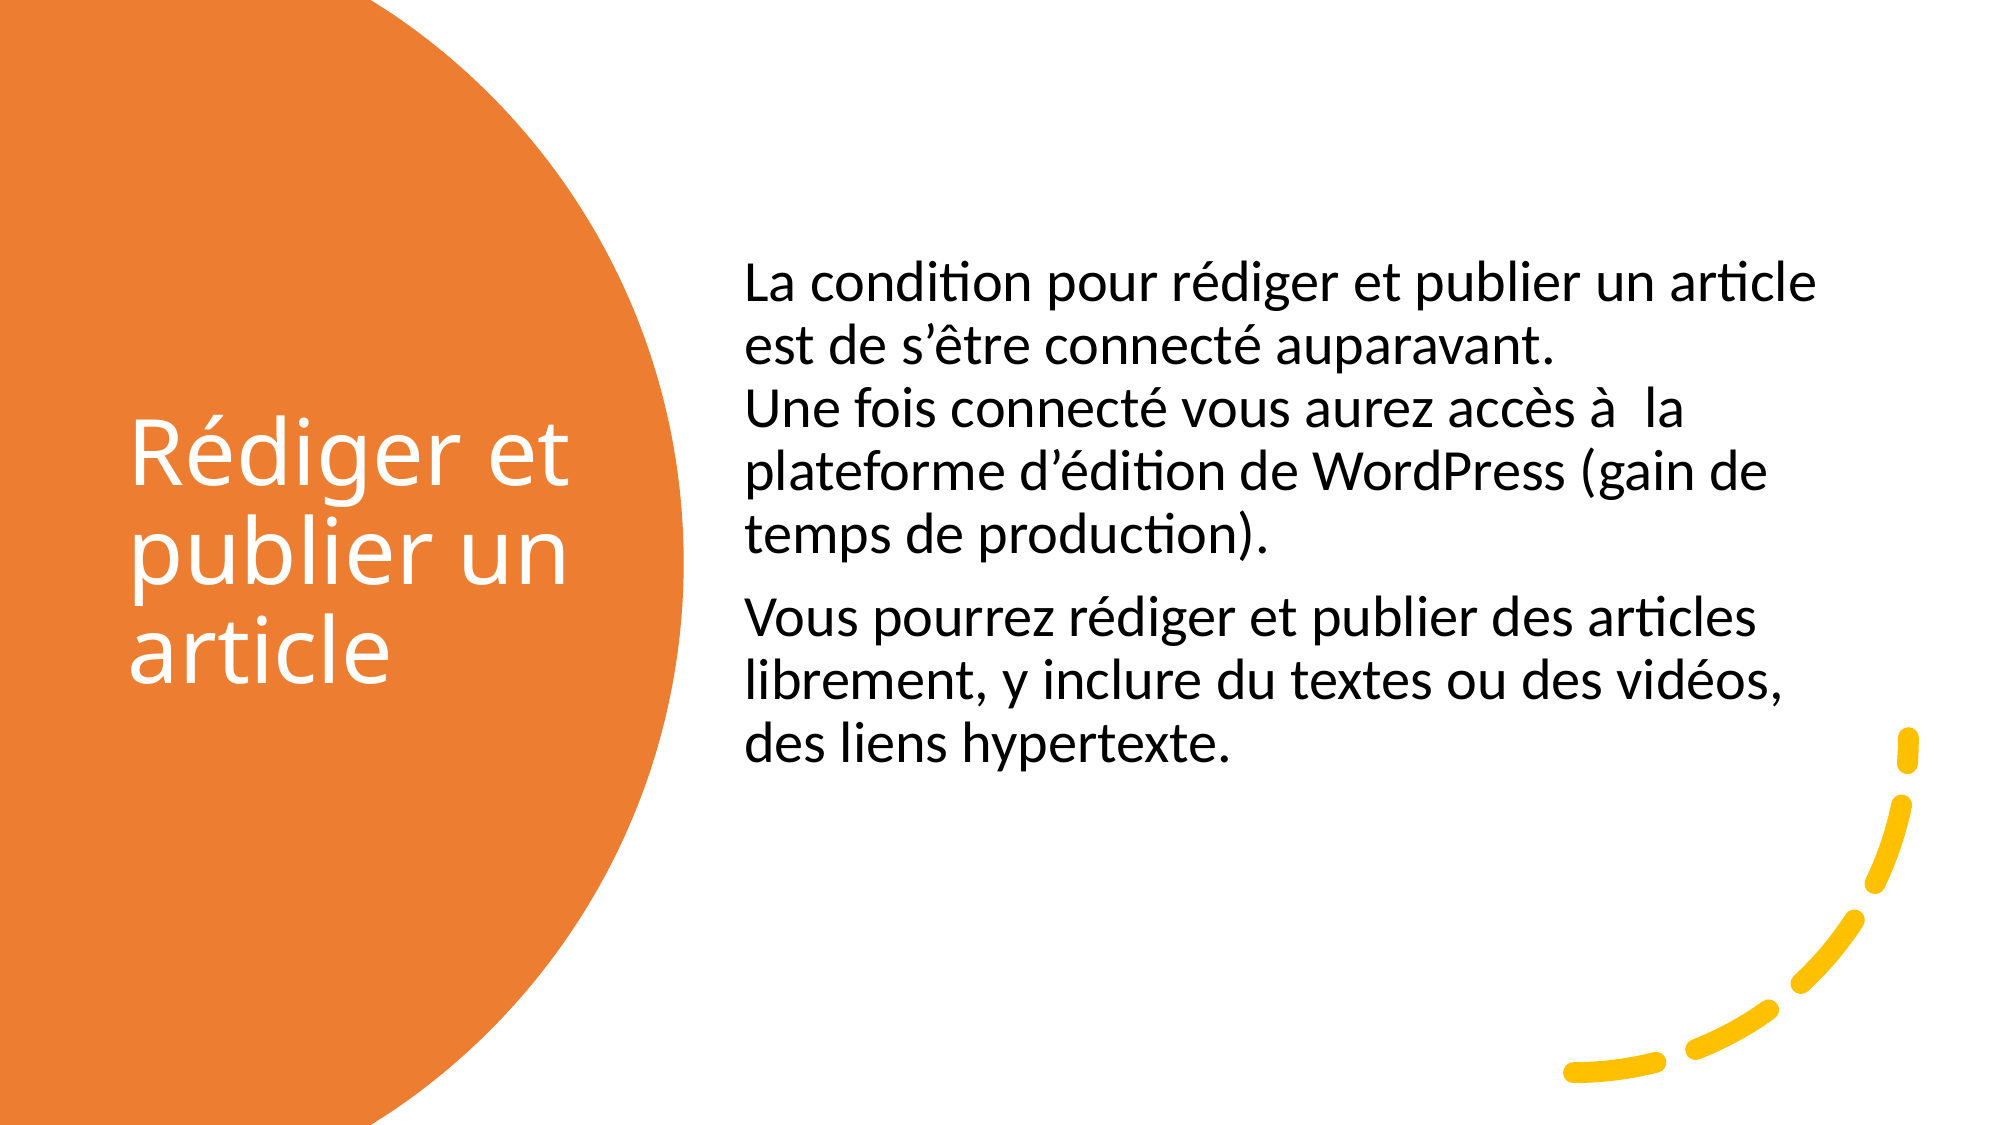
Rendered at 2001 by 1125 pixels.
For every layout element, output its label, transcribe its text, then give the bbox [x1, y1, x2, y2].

text_box [0, 0, 2000, 1125]
list La condition pour rédiger et publier un article est de s’être connecté auparavant. Une fois connecté vous aurez accès à la plateforme d’édition de WordPress (gain de temps de production). Vous pourrez rédiger et publier des articles librement, y inclure du textes ou des vidéos, des liens hypertexte. [729, 97, 1863, 1014]
title Rédiger et publier un article [112, 189, 638, 922]
